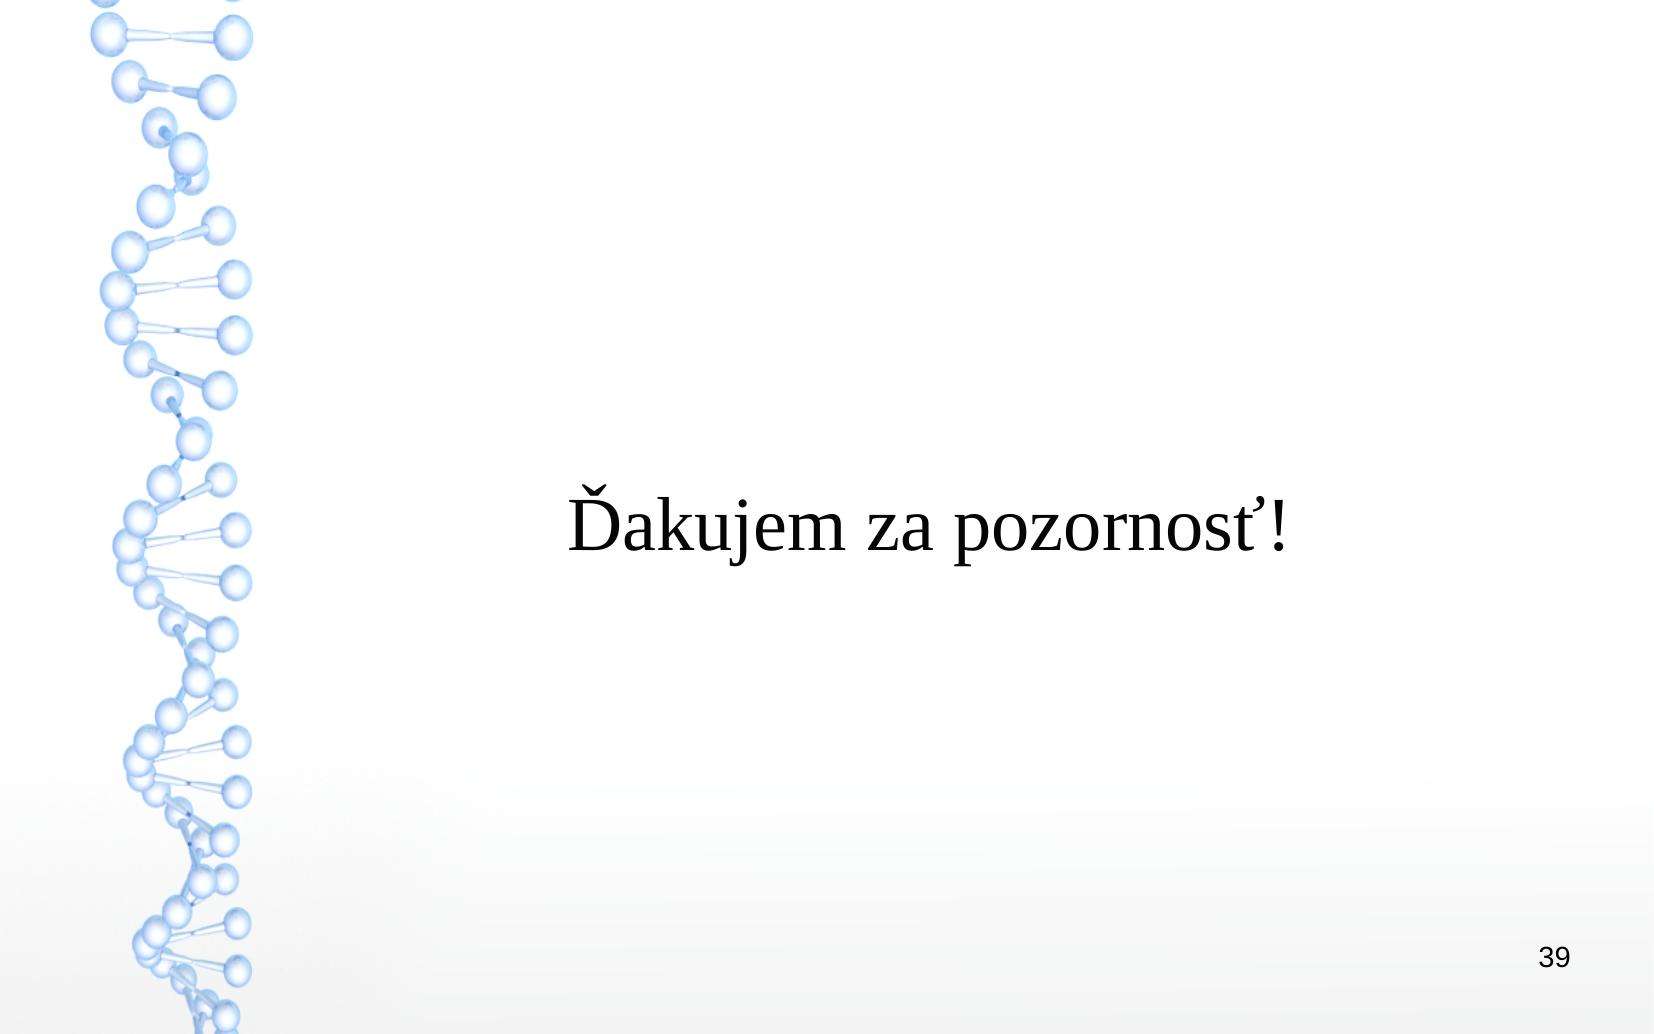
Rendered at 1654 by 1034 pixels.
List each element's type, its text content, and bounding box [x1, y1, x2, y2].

title Ďakujem za pozornosť! [265, 439, 1595, 611]
picture [0, 0, 1654, 1034]
